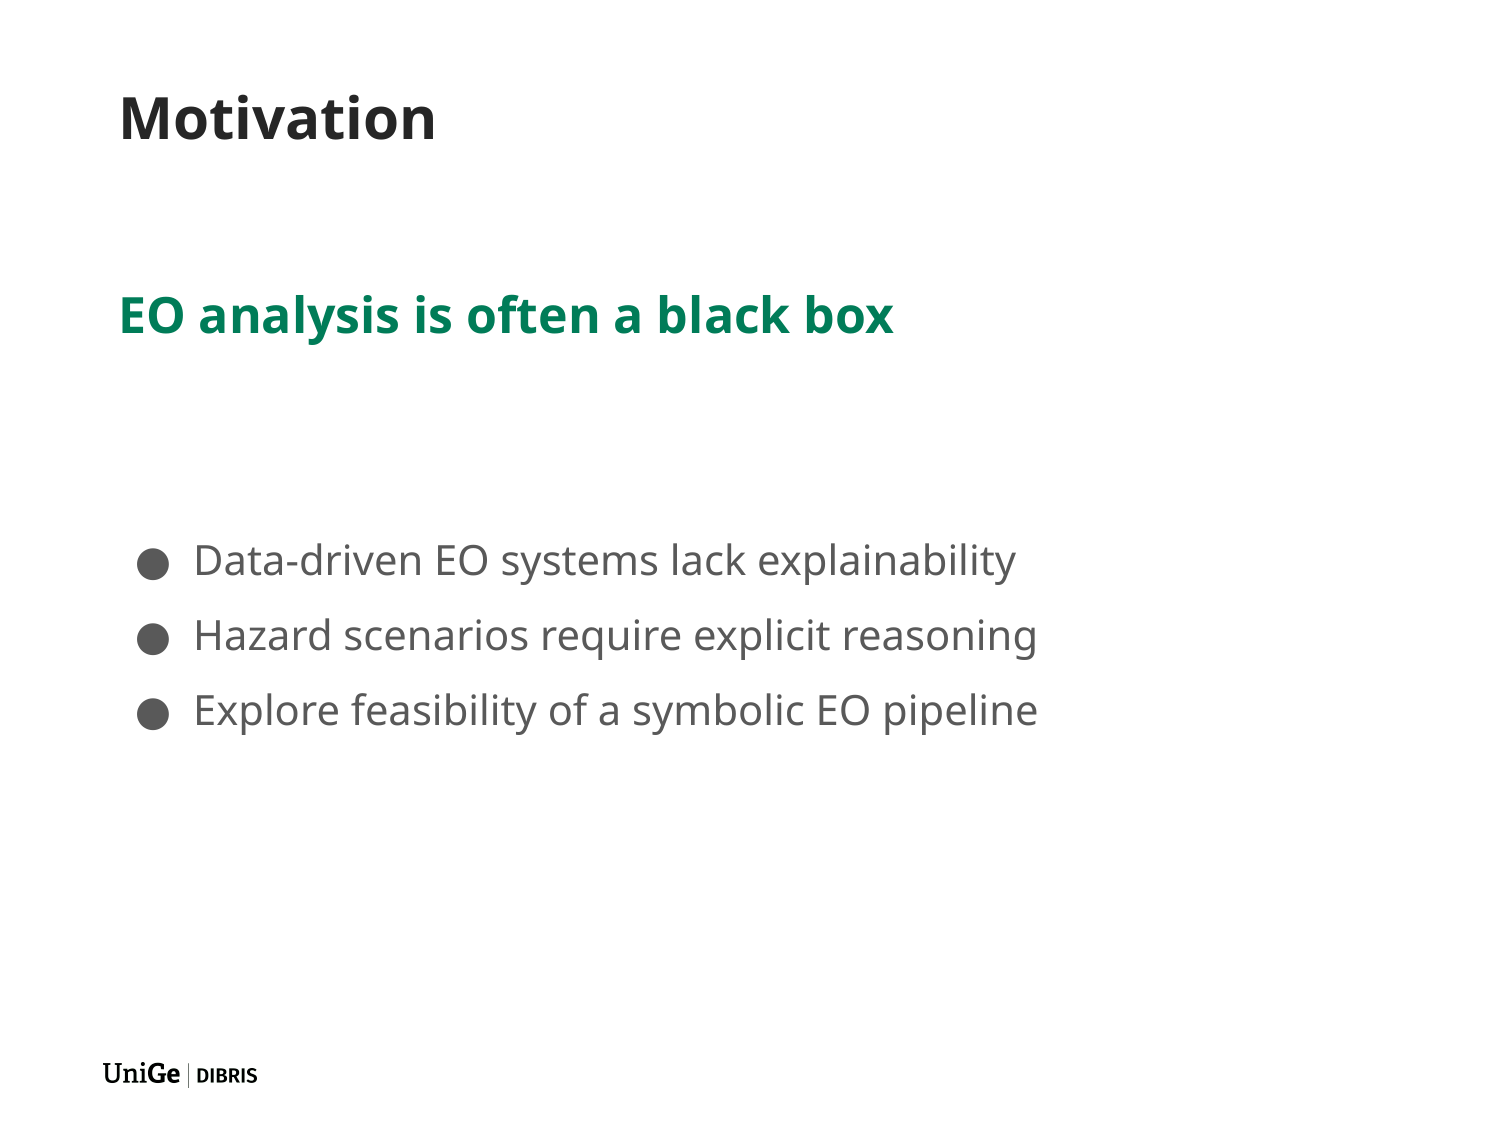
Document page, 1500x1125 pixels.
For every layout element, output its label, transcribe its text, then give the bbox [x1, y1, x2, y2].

picture [103, 1062, 257, 1088]
text_box EO analysis is often a black box [103, 254, 1397, 380]
text_box Data-driven EO systems lack explainability Hazard scenarios require explicit reasoning Explore feasibility of a symbolic EO pipeline [103, 411, 1397, 914]
text_box Motivation [103, 81, 1397, 244]
